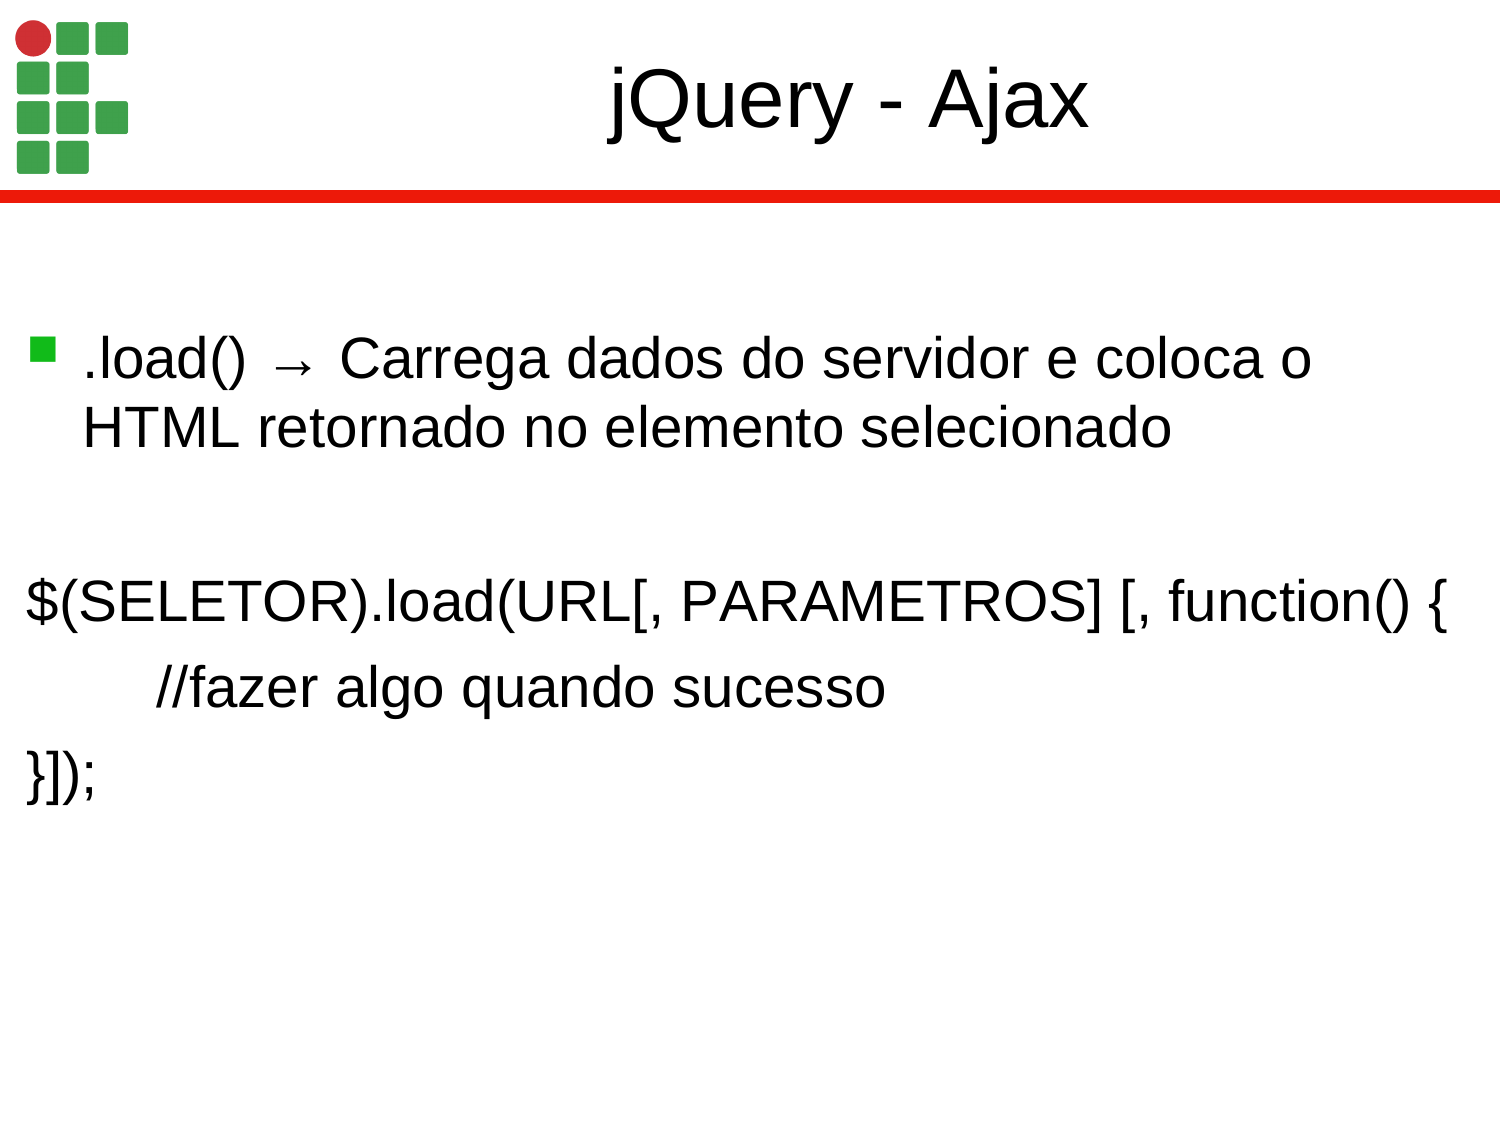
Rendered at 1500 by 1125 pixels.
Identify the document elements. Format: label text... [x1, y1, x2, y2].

picture [14, 16, 130, 178]
title jQuery - Ajax [230, 0, 1471, 188]
list .load() → Carrega dados do servidor e coloca o HTML retornado no elemento selecionado $(SELETOR).load(URL[, PARAMETROS] [, function() { //fazer algo quando sucesso }]); [11, 225, 1495, 1089]
